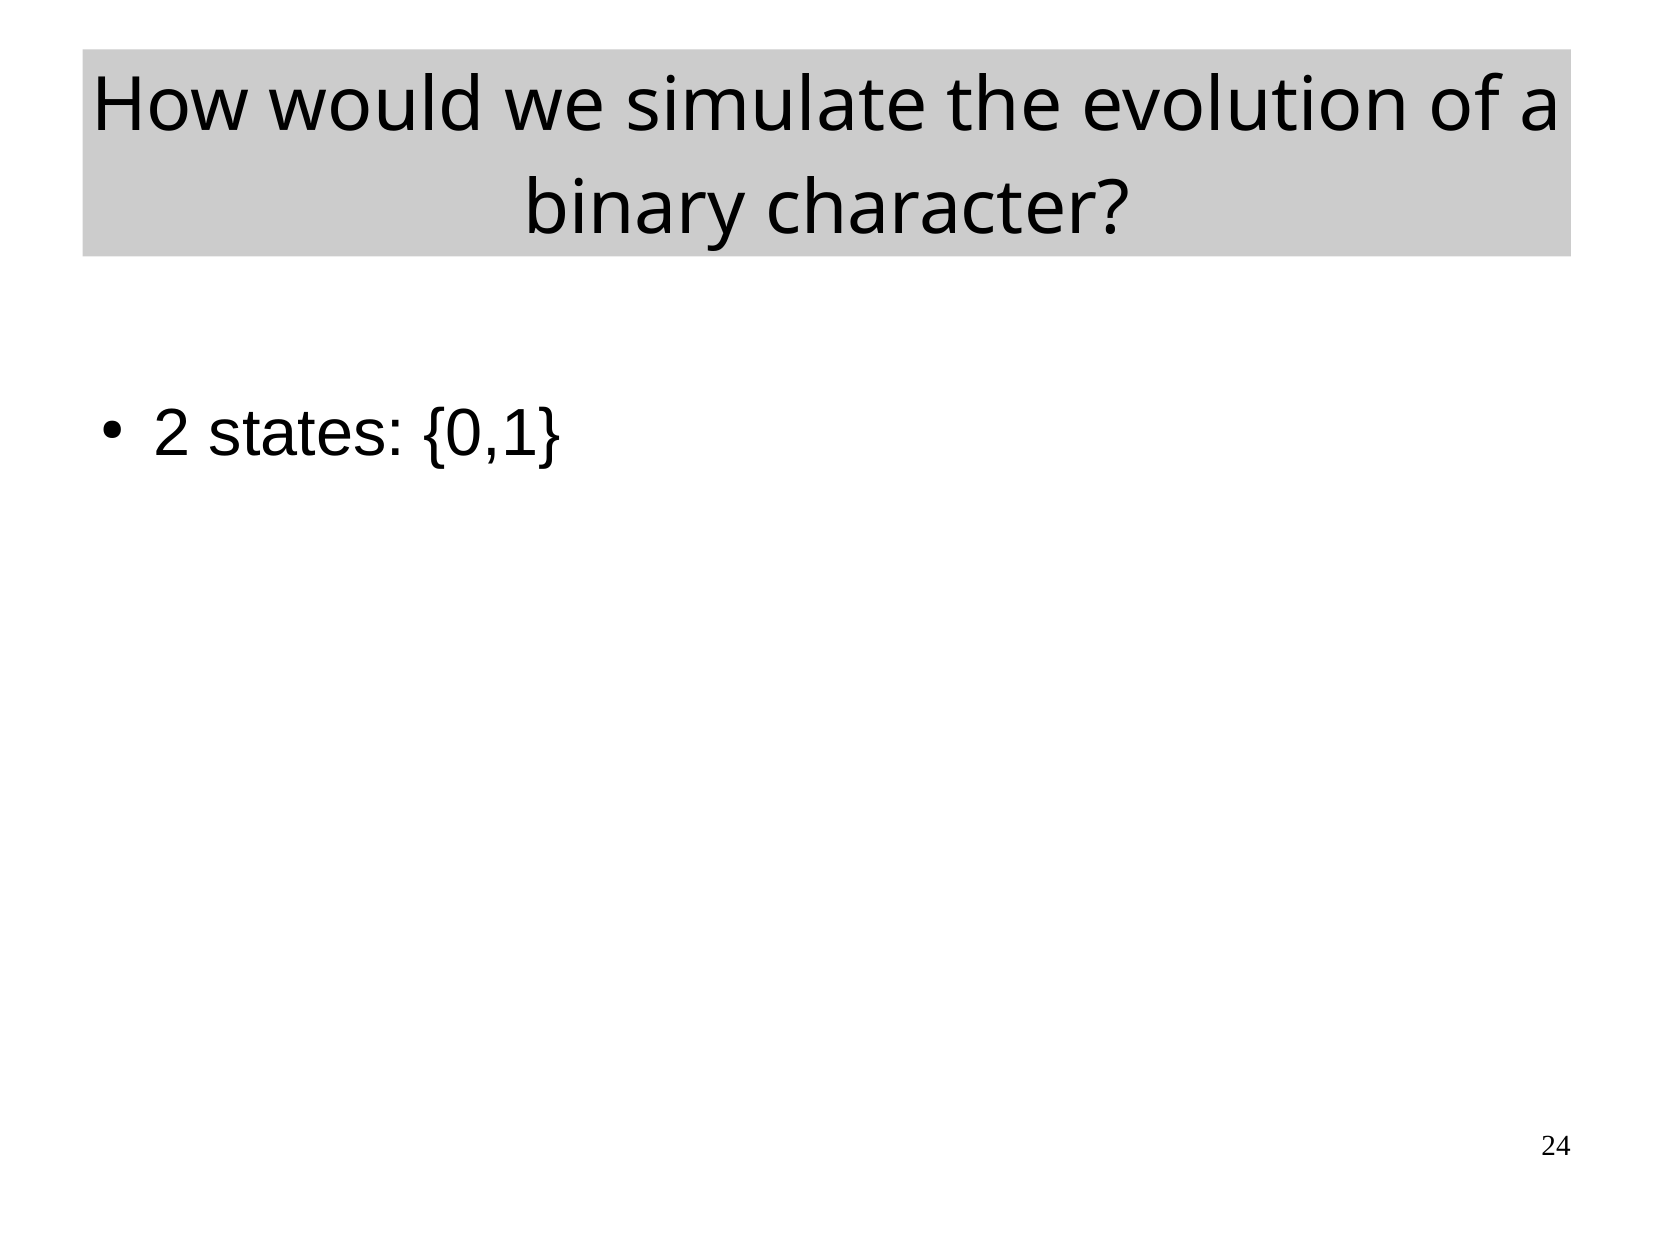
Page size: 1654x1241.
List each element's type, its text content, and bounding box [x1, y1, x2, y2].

title How would we simulate the evolution of a binary character? [82, 49, 1571, 257]
list 2 states: {0,1} [82, 290, 1571, 1010]
